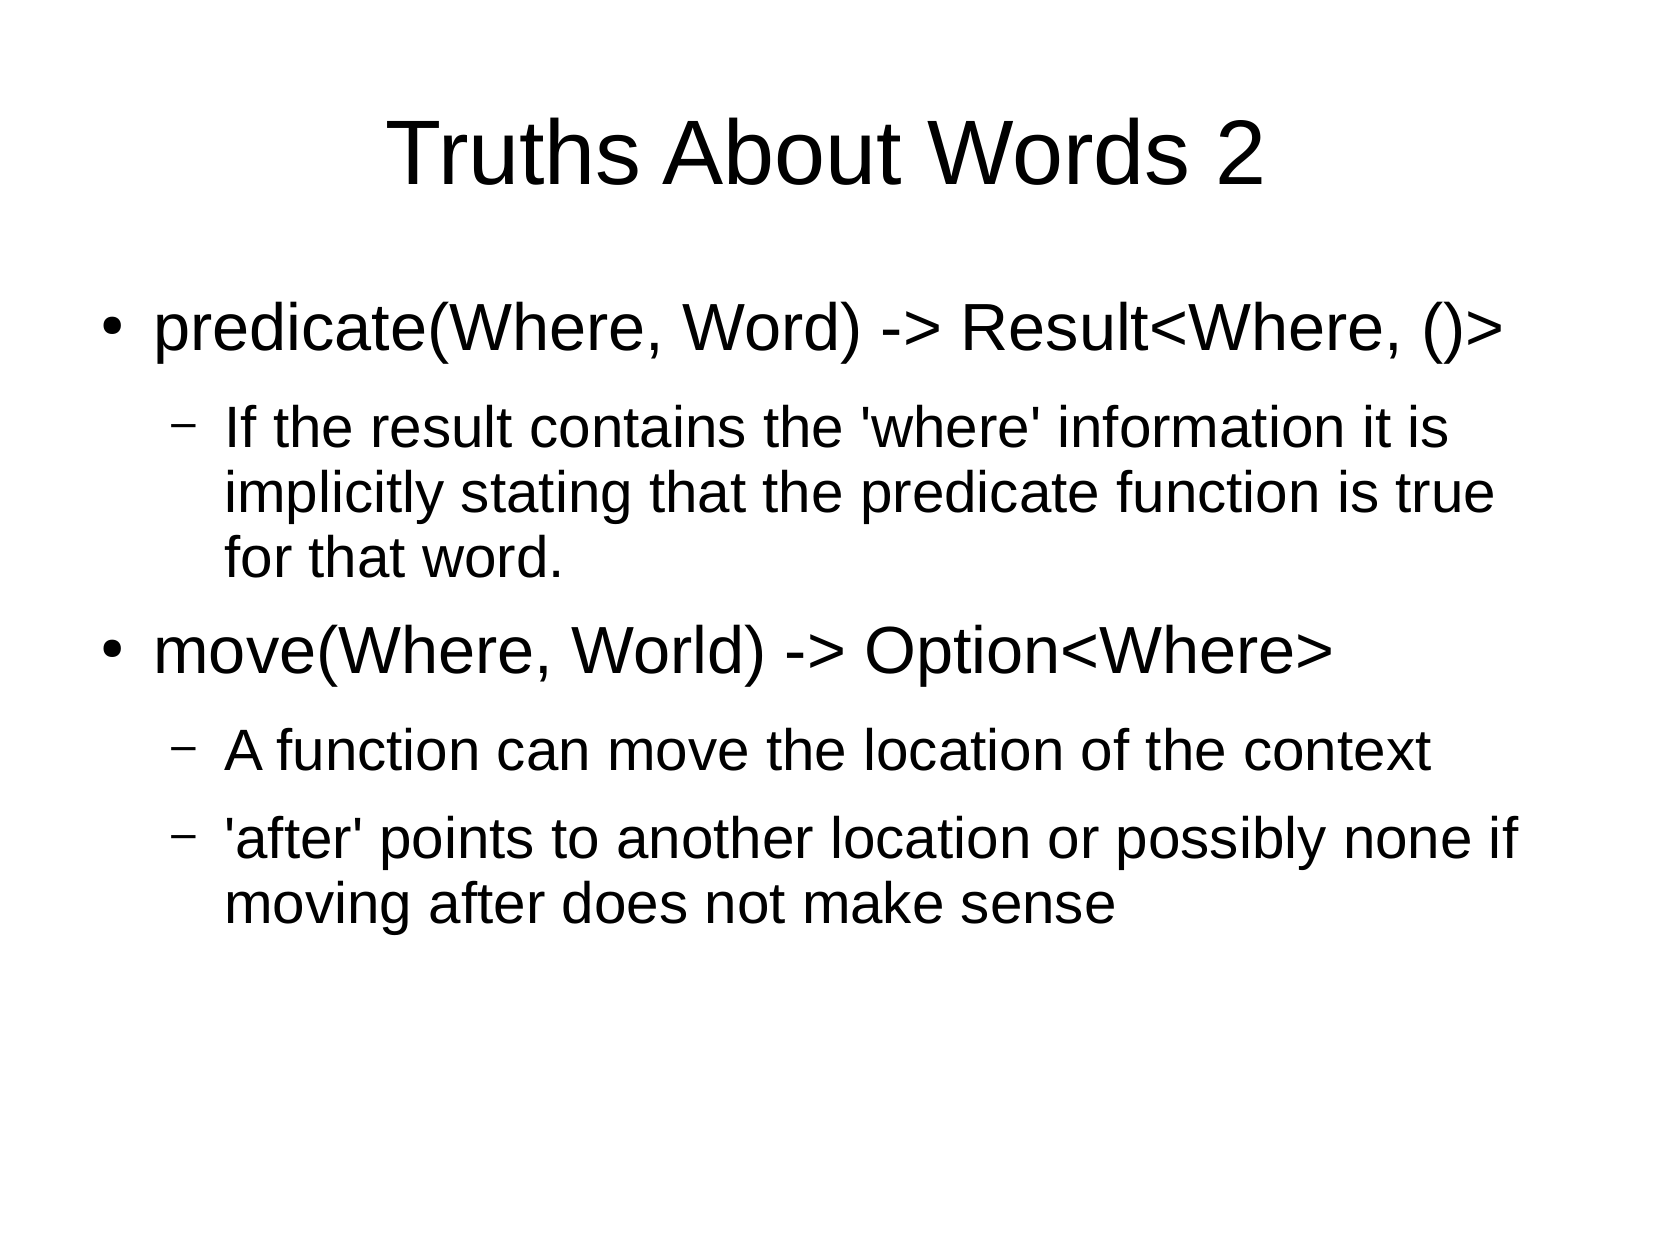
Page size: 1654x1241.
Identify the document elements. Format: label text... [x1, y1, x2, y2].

list predicate(Where, Word) -> Result<Where, ()> If the result contains the 'where' information it is implicitly stating that the predicate function is true for that word. move(Where, World) -> Option<Where> A function can move the location of the context 'after' points to another location or possibly none if moving after does not make sense [82, 290, 1571, 1010]
title Truths About Words 2 [82, 49, 1571, 257]
